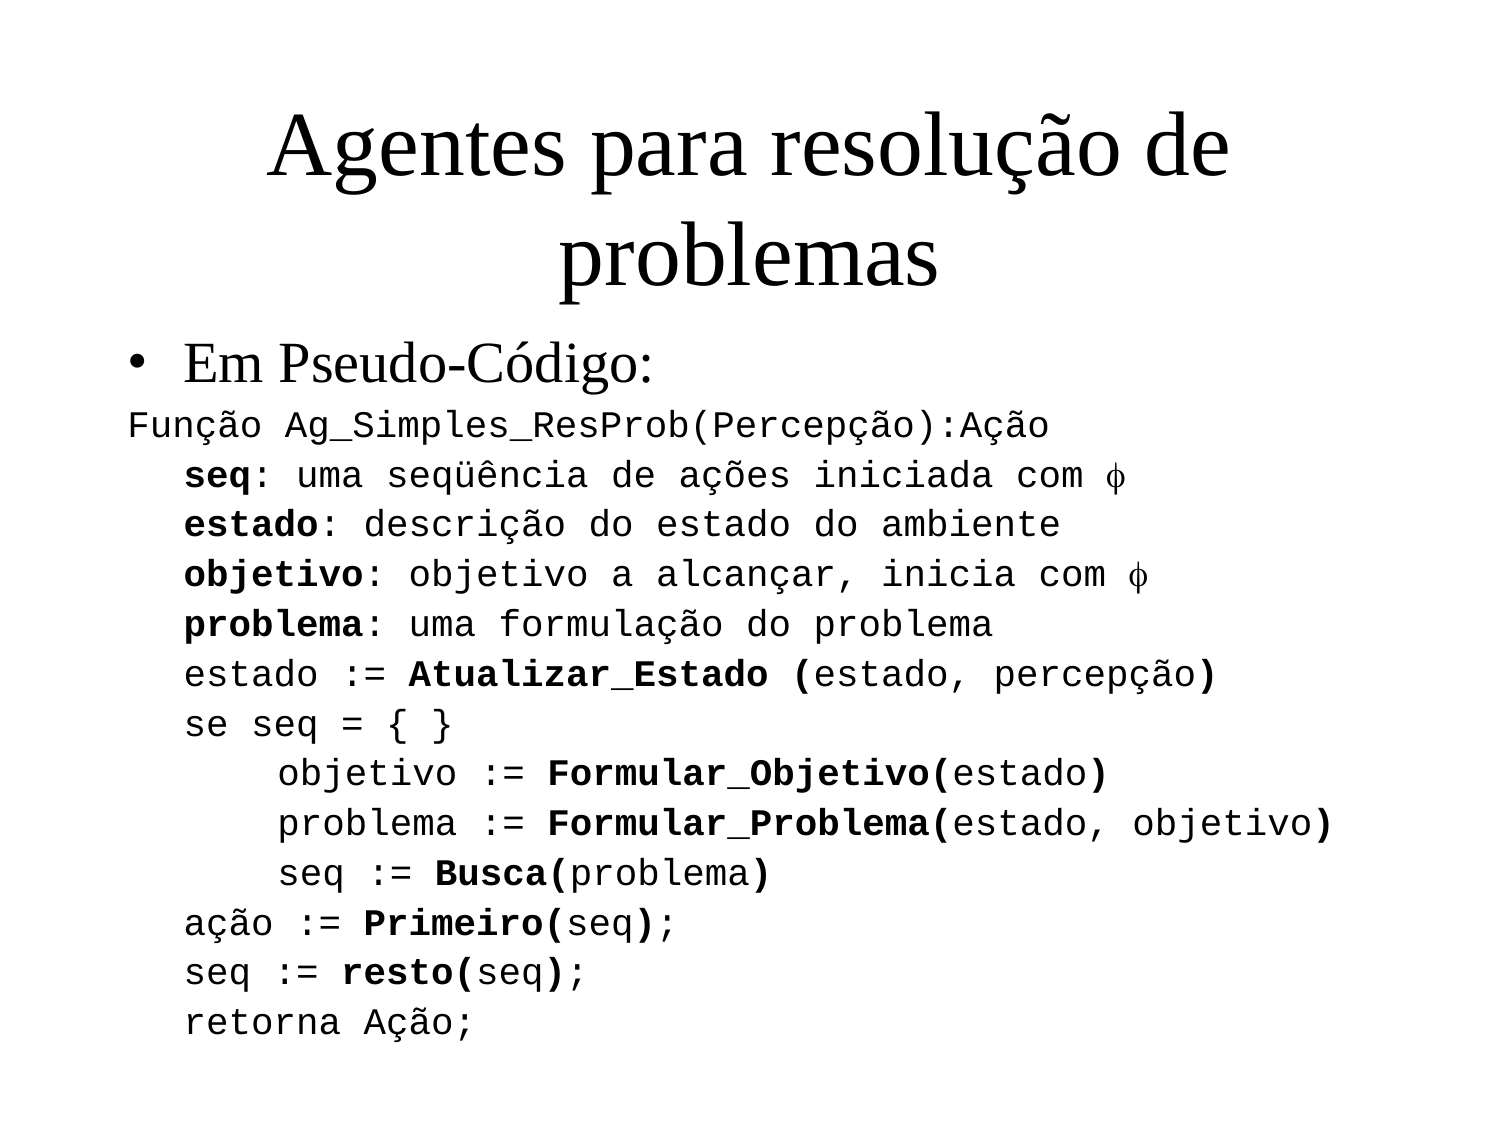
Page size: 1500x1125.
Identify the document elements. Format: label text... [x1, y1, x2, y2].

title Agentes para resolução de problemas [112, 76, 1388, 312]
list Em Pseudo-Código: Função Ag_Simples_ResProb(Percepção):Ação seq: uma seqüência de ações iniciada com  estado: descrição do estado do ambiente objetivo: objetivo a alcançar, inicia com  problema: uma formulação do problema estado := Atualizar_Estado (estado, percepção) se seq = { } objetivo := Formular_Objetivo(estado) problema := Formular_Problema(estado, objetivo) seq := Busca(problema) ação := Primeiro(seq); seq := resto(seq); retorna Ação; [112, 324, 1388, 1051]
